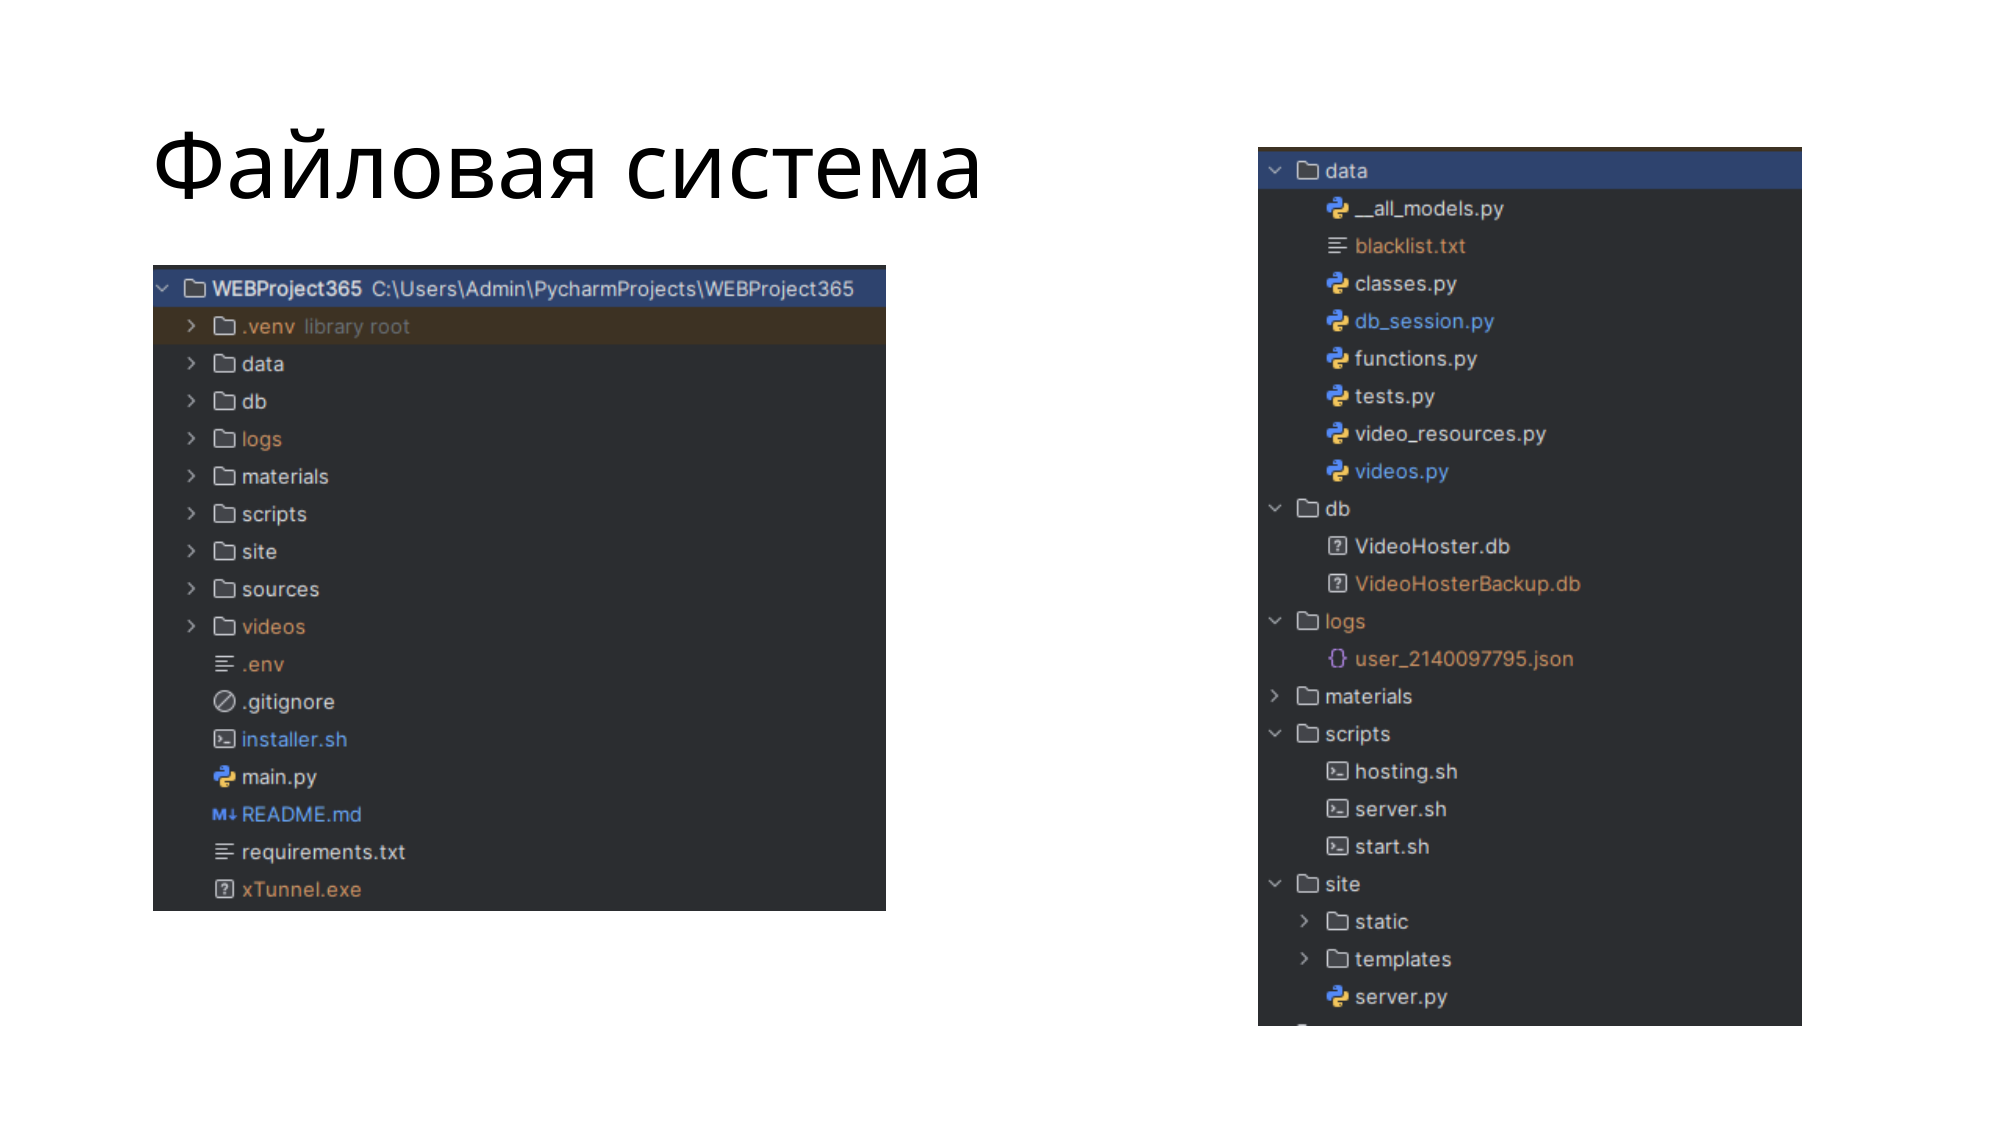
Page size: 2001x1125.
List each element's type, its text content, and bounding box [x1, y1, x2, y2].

picture [1258, 147, 1802, 1026]
title Файловая система [137, 59, 1344, 278]
picture [153, 265, 886, 912]
